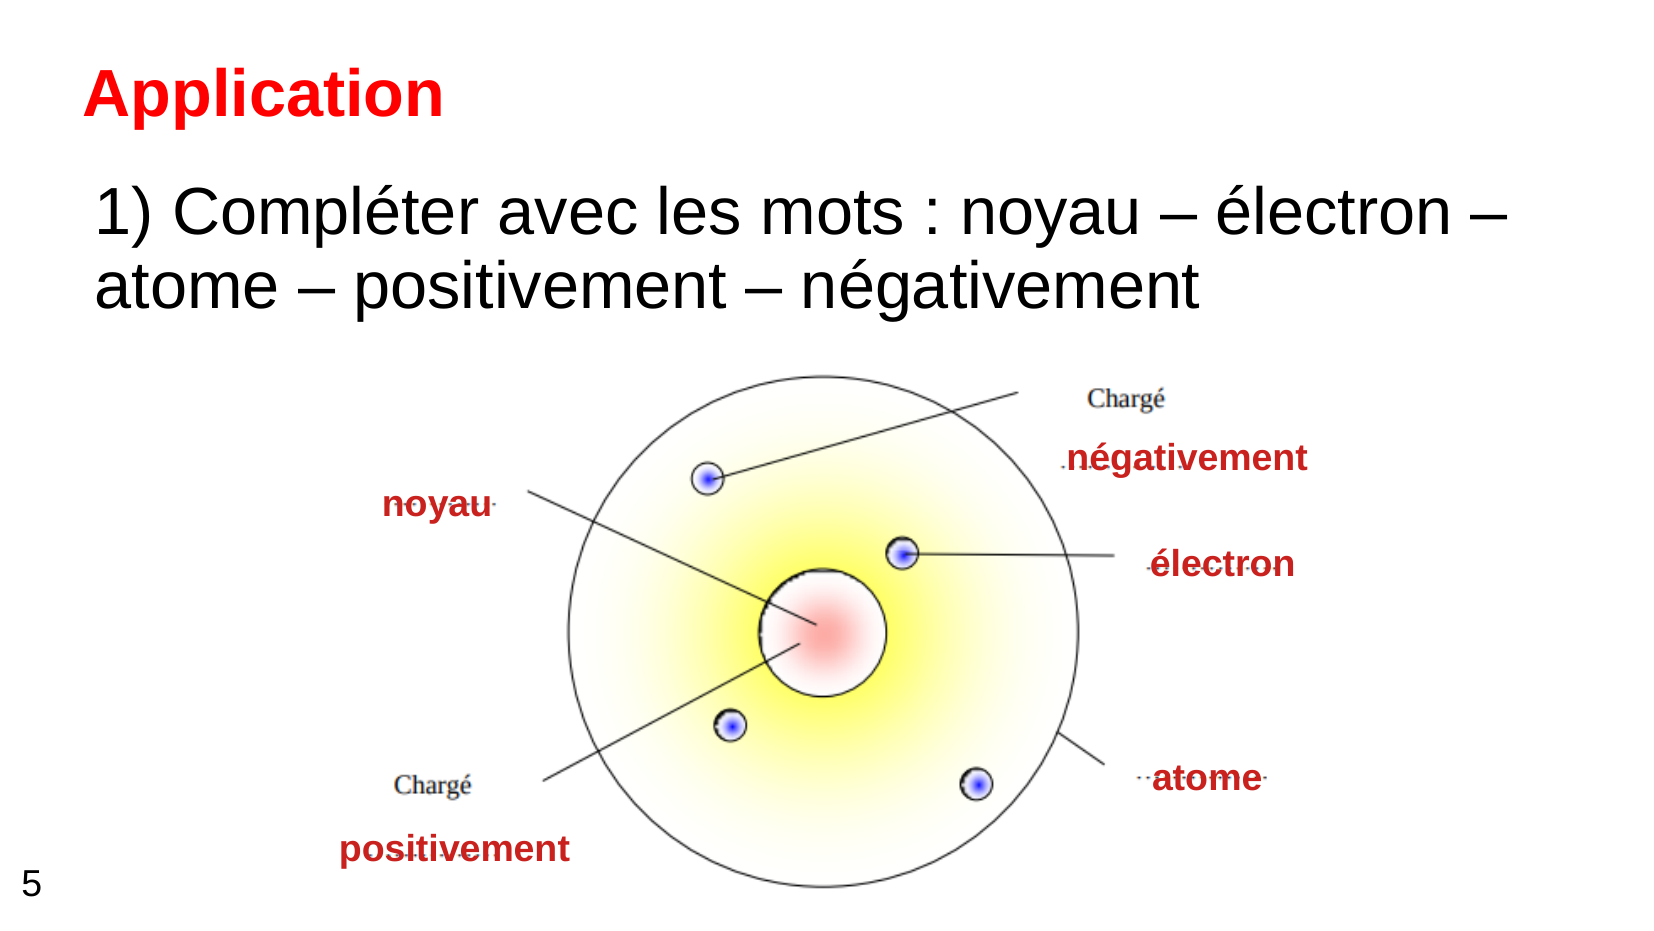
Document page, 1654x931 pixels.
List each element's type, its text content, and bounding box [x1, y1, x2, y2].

title Application [82, 37, 1571, 149]
text_box négativement [1051, 429, 1337, 497]
text_box électron [1135, 534, 1319, 601]
picture [307, 355, 1321, 907]
list 1) Compléter avec les mots : noyau – électron – atome – positivement – négativement [23, 173, 1512, 340]
text_box <number> [6, 855, 636, 926]
text_box noyau [367, 475, 513, 532]
text_box atome [1137, 749, 1289, 806]
text_box positivement [324, 819, 592, 855]
